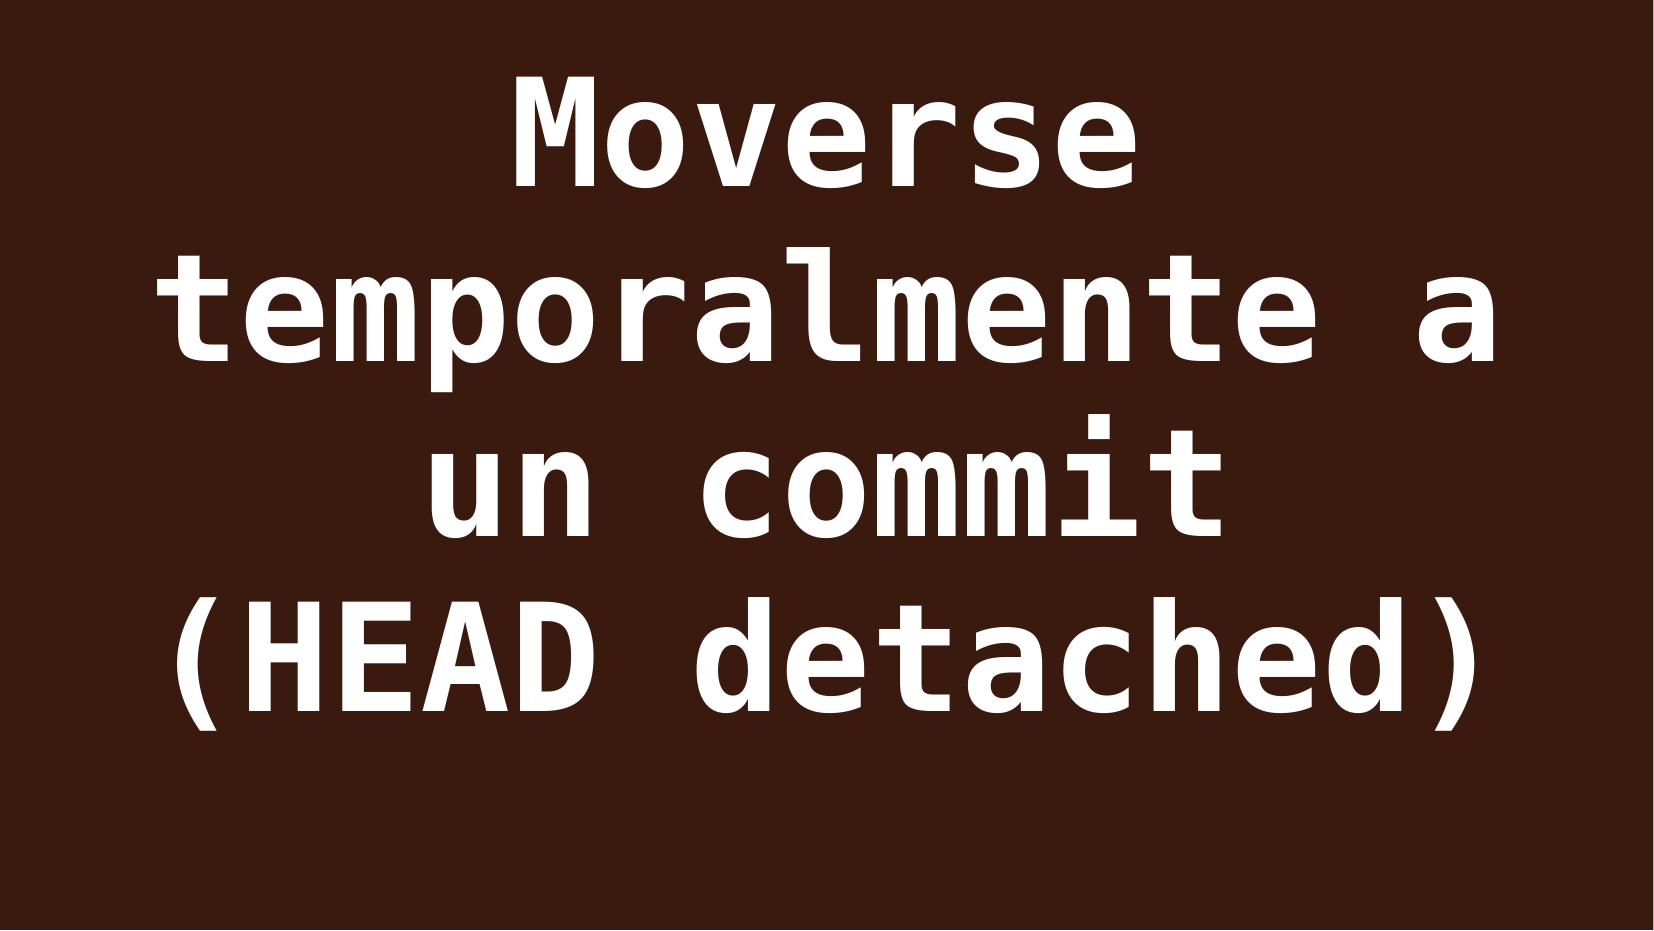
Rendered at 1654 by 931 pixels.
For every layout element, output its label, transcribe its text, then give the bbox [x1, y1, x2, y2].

subtitle Moverse temporalmente a un commit (HEAD detached) [82, 37, 1571, 758]
